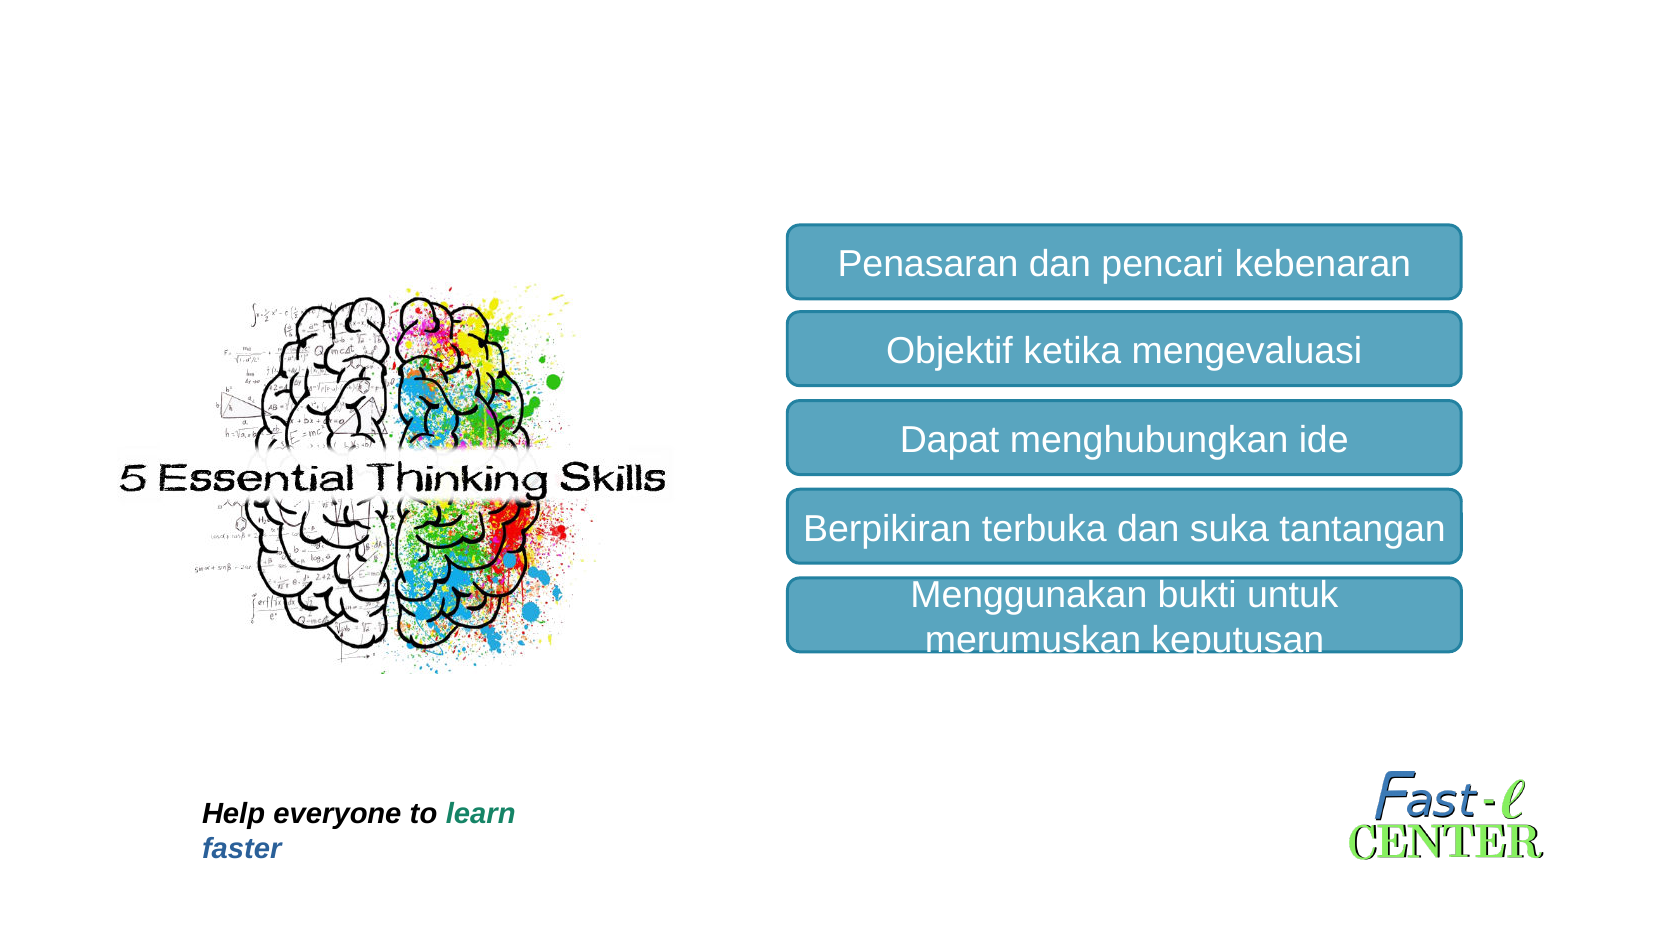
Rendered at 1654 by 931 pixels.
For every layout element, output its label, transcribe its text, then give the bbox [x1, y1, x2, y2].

picture [1349, 771, 1544, 862]
text_box Objektif ketika mengevaluasi [787, 311, 1462, 386]
text_box Help everyone to learn faster [187, 787, 619, 835]
text_box Penasaran dan pencari kebenaran [787, 224, 1462, 299]
text_box Berpikiran terbuka dan suka tantangan [787, 489, 1462, 564]
text_box Dapat menghubungkan ide [787, 400, 1462, 475]
text_box Menggunakan bukti untuk merumuskan keputusan [787, 577, 1462, 652]
picture [93, 274, 693, 674]
